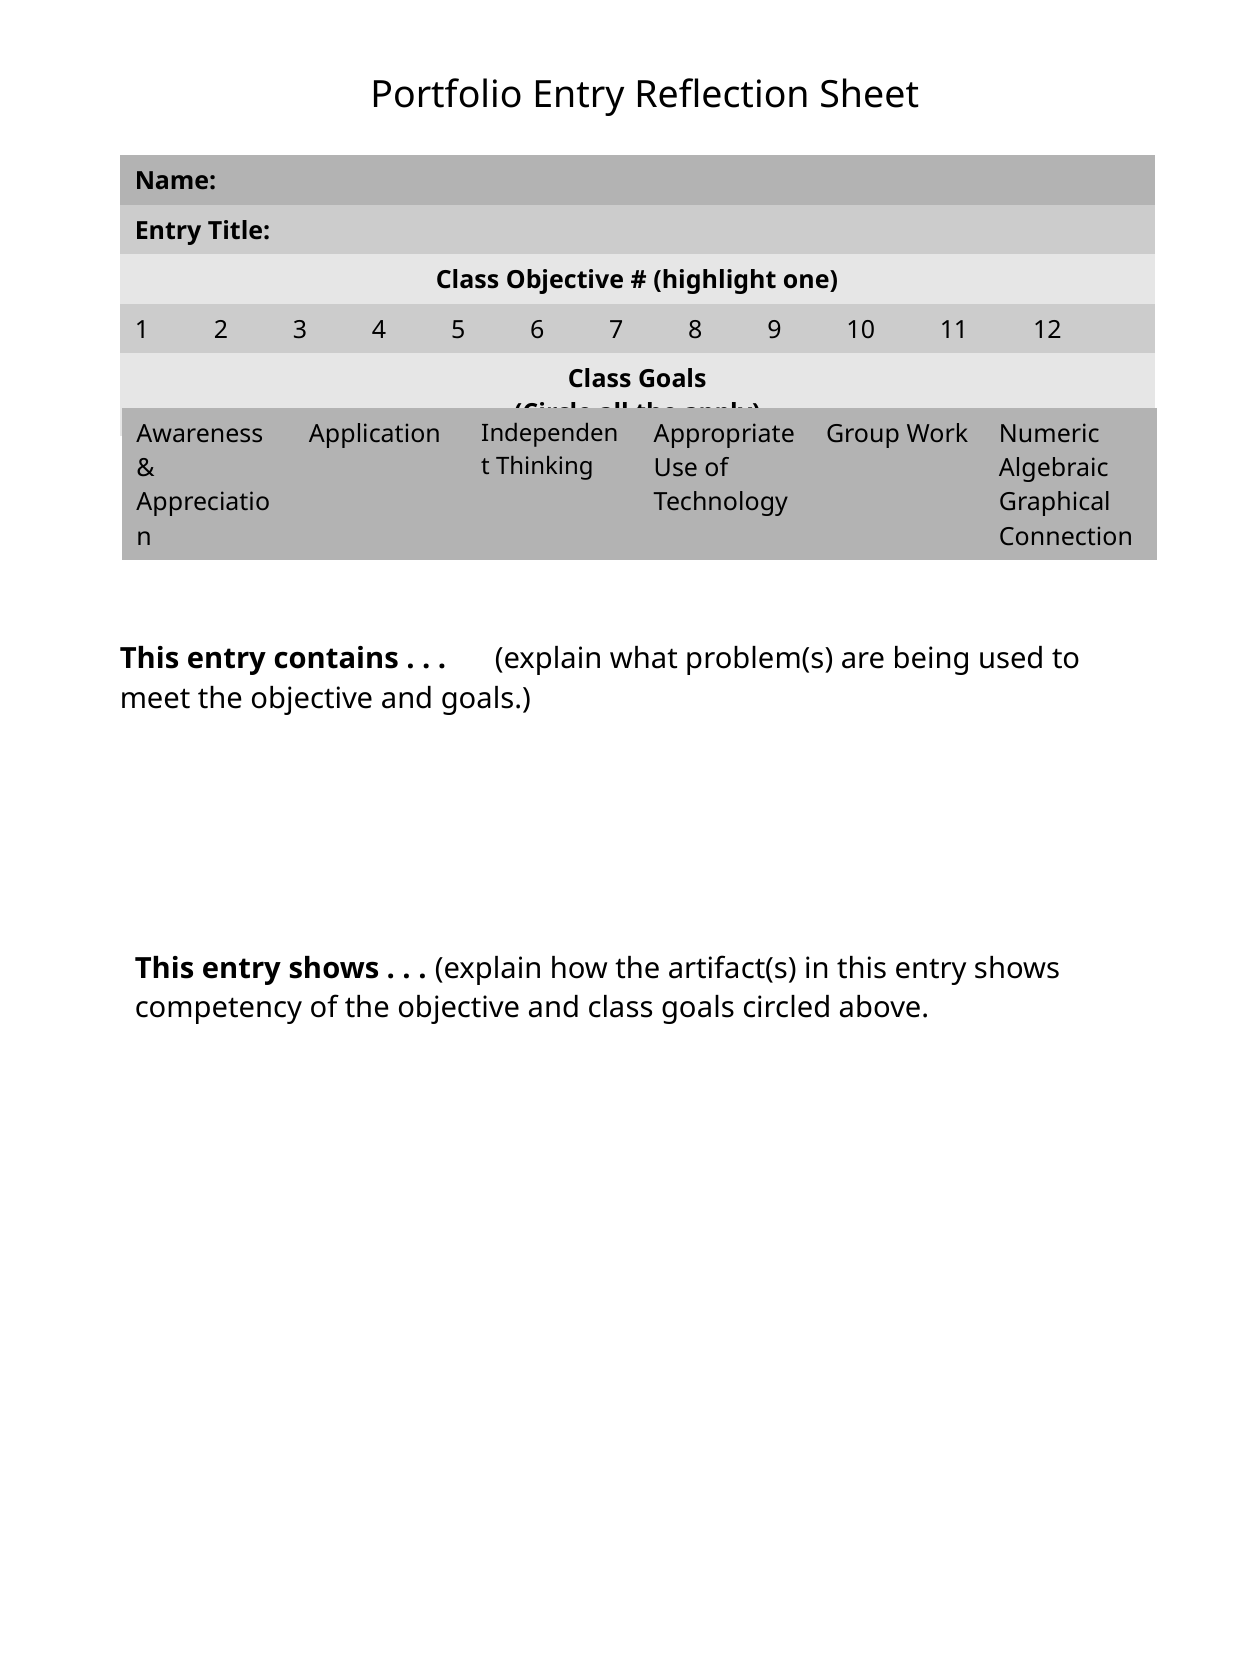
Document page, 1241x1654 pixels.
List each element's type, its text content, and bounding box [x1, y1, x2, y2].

table_header Group Work [811, 408, 984, 560]
text_box This entry shows . . . (explain how the artifact(s) in this entry shows competency of the objective and class goals circled above. [120, 939, 1096, 1021]
table_cell Class Goals (Circle all the apply) [120, 353, 1155, 436]
table_header Name: [120, 155, 1155, 205]
table_header Independent Thinking [467, 408, 639, 560]
table_header Awareness & Appreciation [122, 408, 294, 560]
table_header Application [294, 408, 467, 560]
table_cell Class Objective # (highlight one) [120, 254, 1155, 304]
table_header Numeric Algebraic Graphical Connection [984, 408, 1157, 560]
text_box This entry contains . . . (explain what problem(s) are being used to meet the objective and goals.) [105, 630, 1156, 711]
table_header Appropriate Use of Technology [639, 408, 811, 560]
text_box Portfolio Entry Reflection Sheet [195, 60, 1096, 117]
table_cell 1 2 3 4 5 6 7 8 9 10 11 12 [120, 304, 1155, 353]
table_cell Entry Title: [120, 205, 1155, 254]
